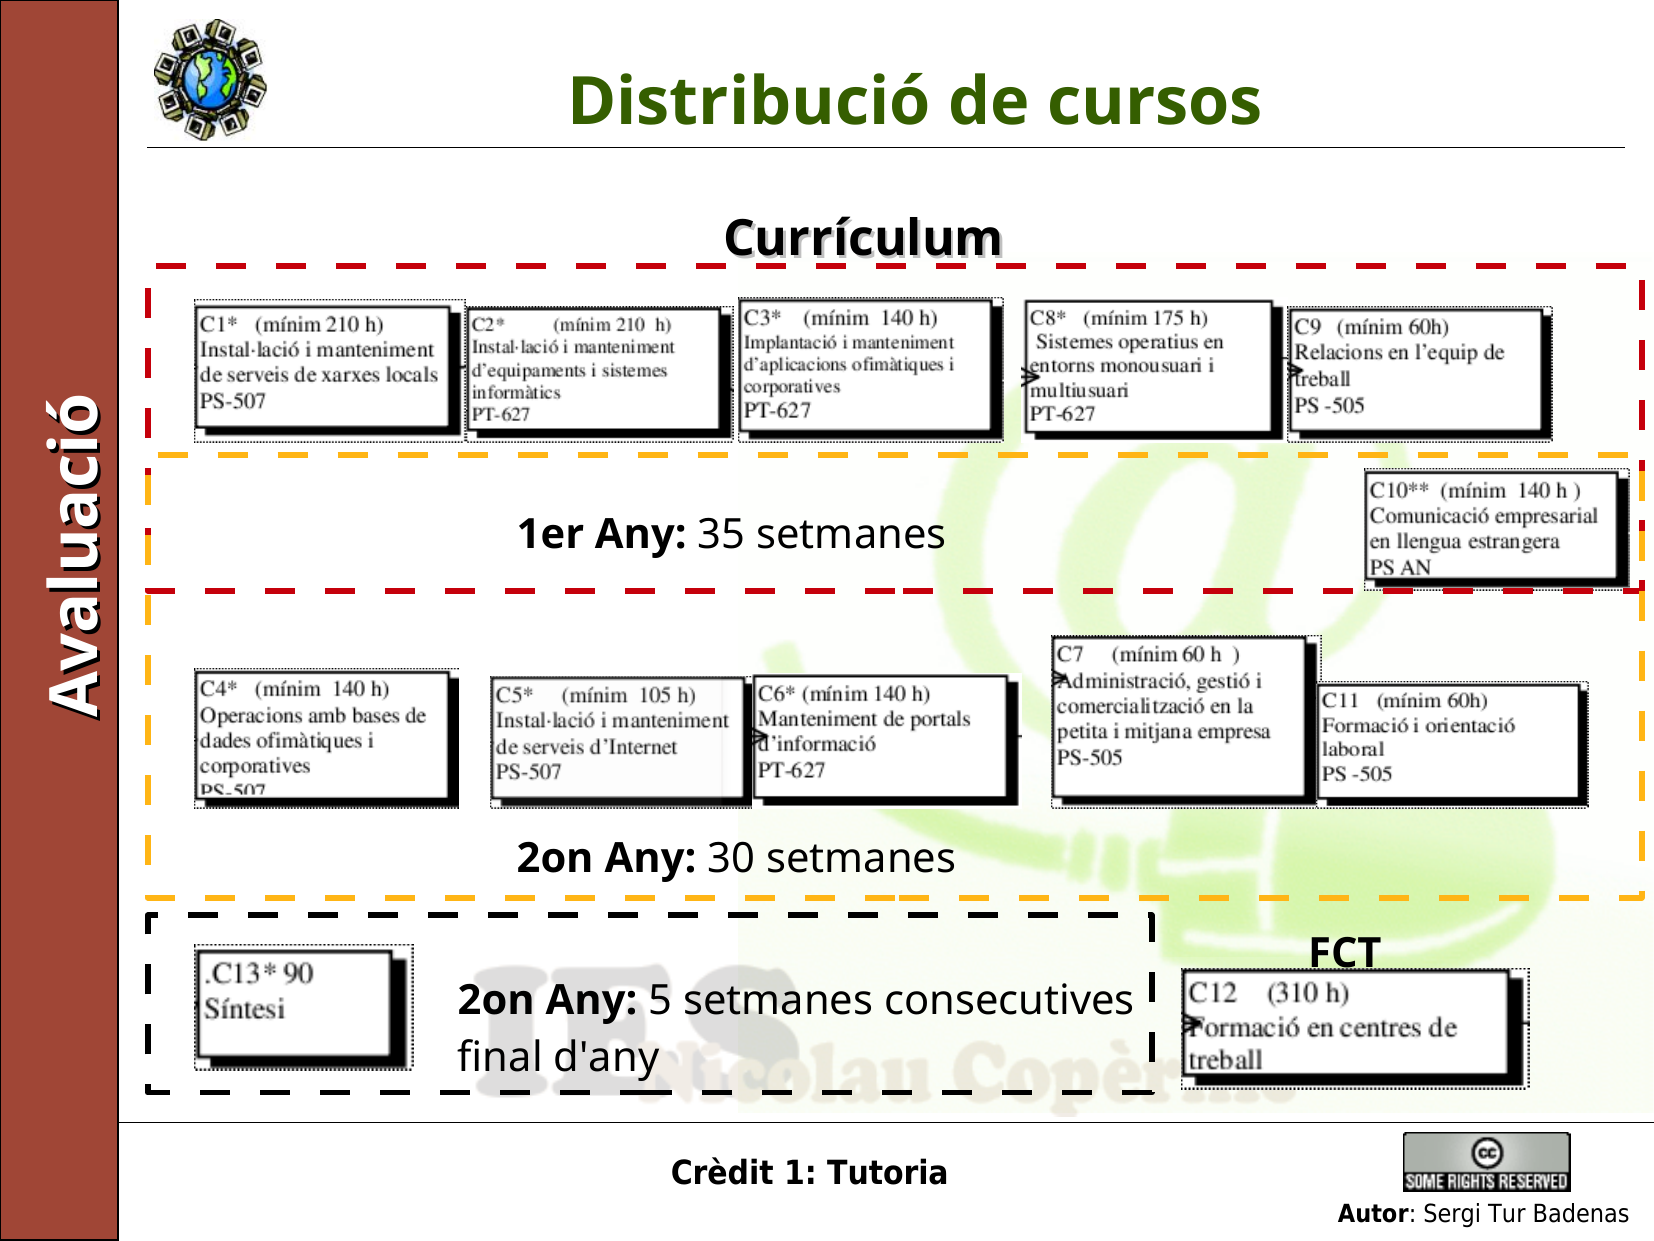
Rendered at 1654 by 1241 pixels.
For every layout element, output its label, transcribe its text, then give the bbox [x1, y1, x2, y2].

text_box 1er Any: 35 setmanes [501, 496, 950, 553]
text_box 2on Any: 5 setmanes consecutives final d'any [442, 962, 1133, 1061]
text_box 2on Any: 30 setmanes [501, 820, 962, 878]
text_box FCT [1293, 915, 1405, 972]
picture [1403, 1132, 1571, 1192]
text_box Currículum [708, 194, 1006, 260]
picture [194, 668, 459, 810]
picture [194, 299, 734, 443]
picture [559, 1061, 571, 1068]
picture [466, 252, 1654, 1117]
picture [154, 19, 268, 142]
picture [594, 1061, 604, 1068]
picture [514, 1061, 524, 1068]
picture [194, 944, 414, 1072]
title Distribució de cursos [171, 56, 1654, 141]
